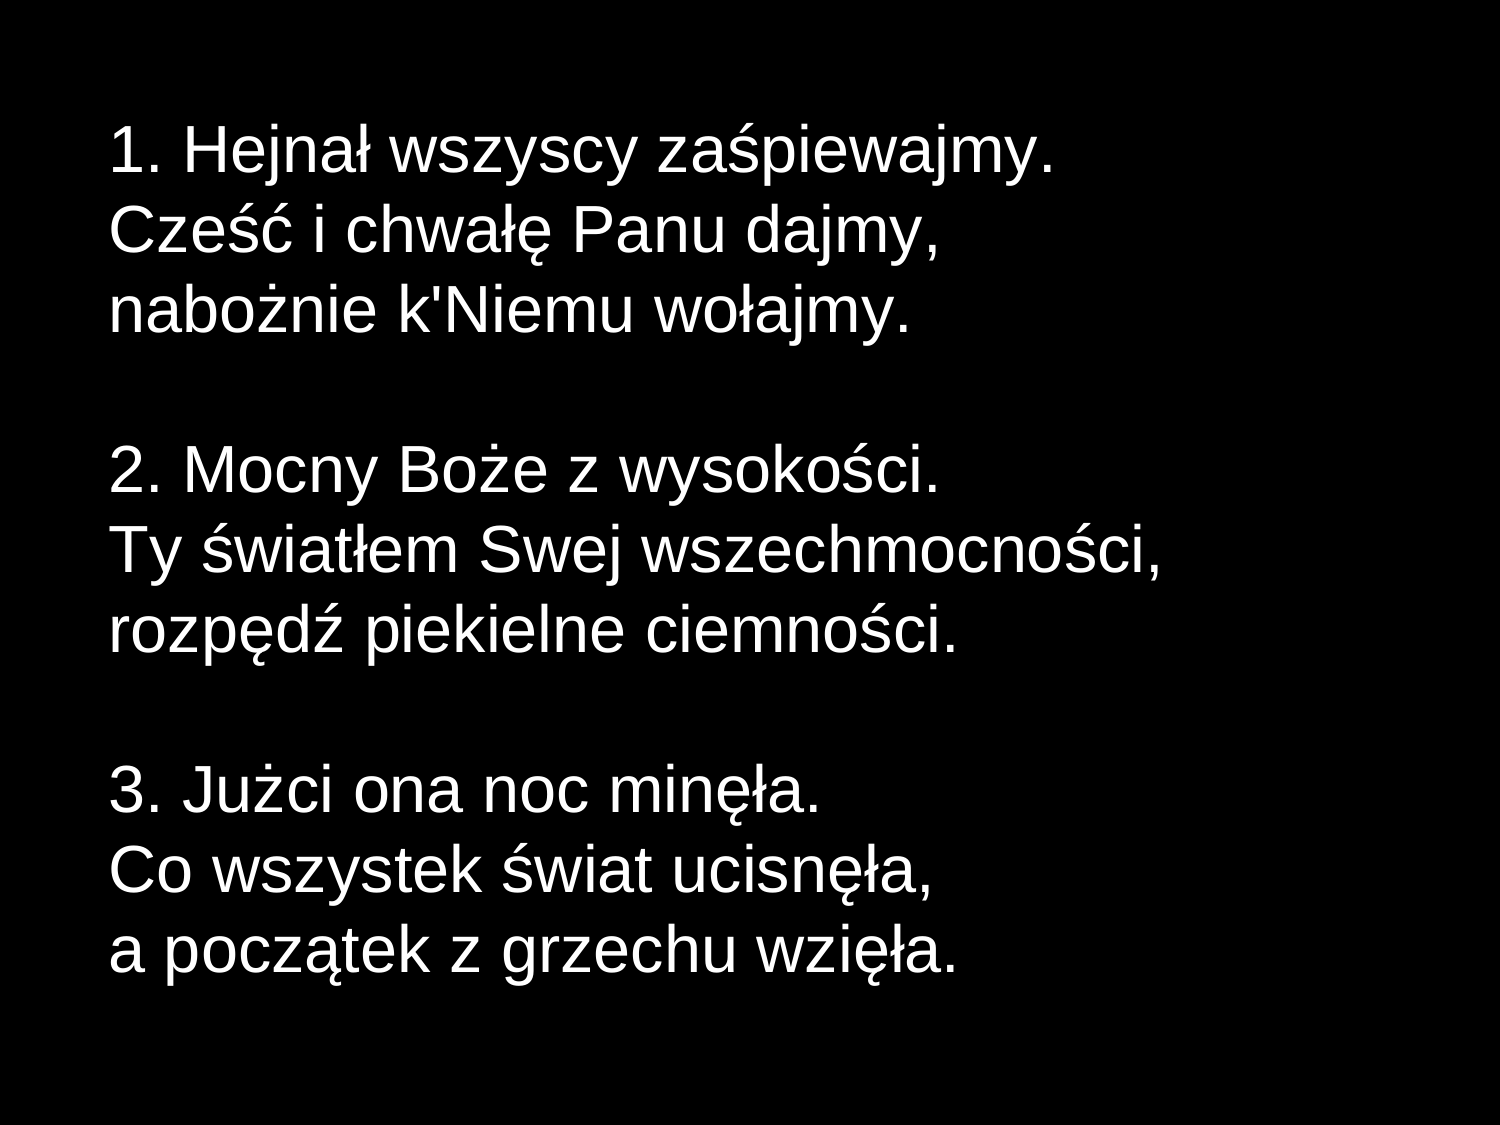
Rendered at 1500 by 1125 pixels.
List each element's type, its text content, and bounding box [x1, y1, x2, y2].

text_box 1. Hejnał wszyscy zaśpiewajmy. Cześć i chwałę Panu dajmy, nabożnie k'Niemu wołajmy. 2. Mocny Boże z wysokości. Ty światłem Swej wszechmocności, rozpędź piekielne ciemności. 3. Jużci ona noc minęła. Co wszystek świat ucisnęła, a początek z grzechu wzięła. [93, 98, 1465, 994]
